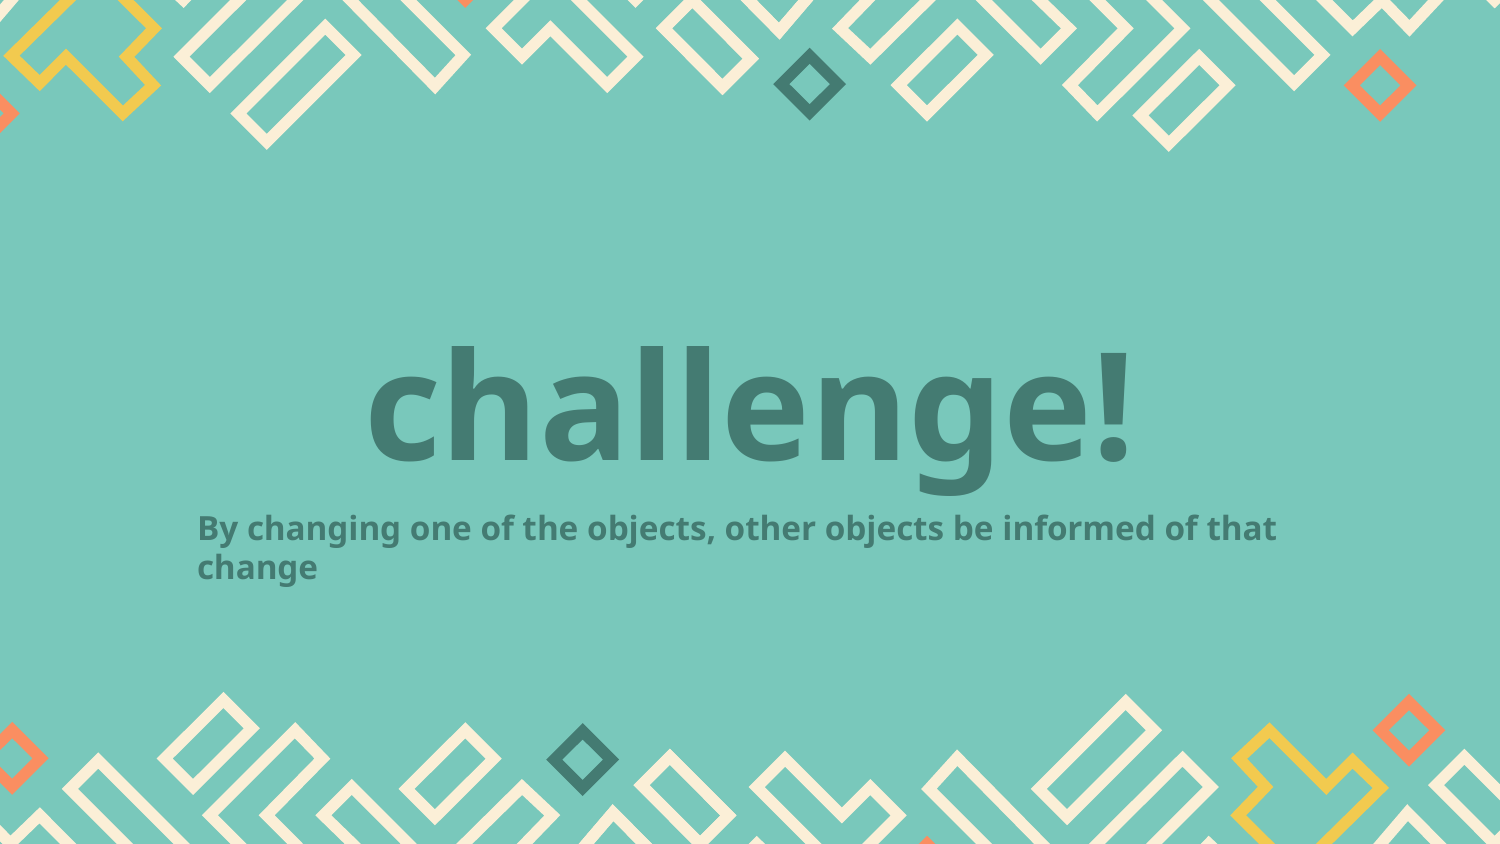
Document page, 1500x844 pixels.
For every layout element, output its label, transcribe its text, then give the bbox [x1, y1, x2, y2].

title challenge! [51, 261, 1449, 506]
list By changing one of the objects, other objects be informed of that change [107, 491, 1415, 582]
